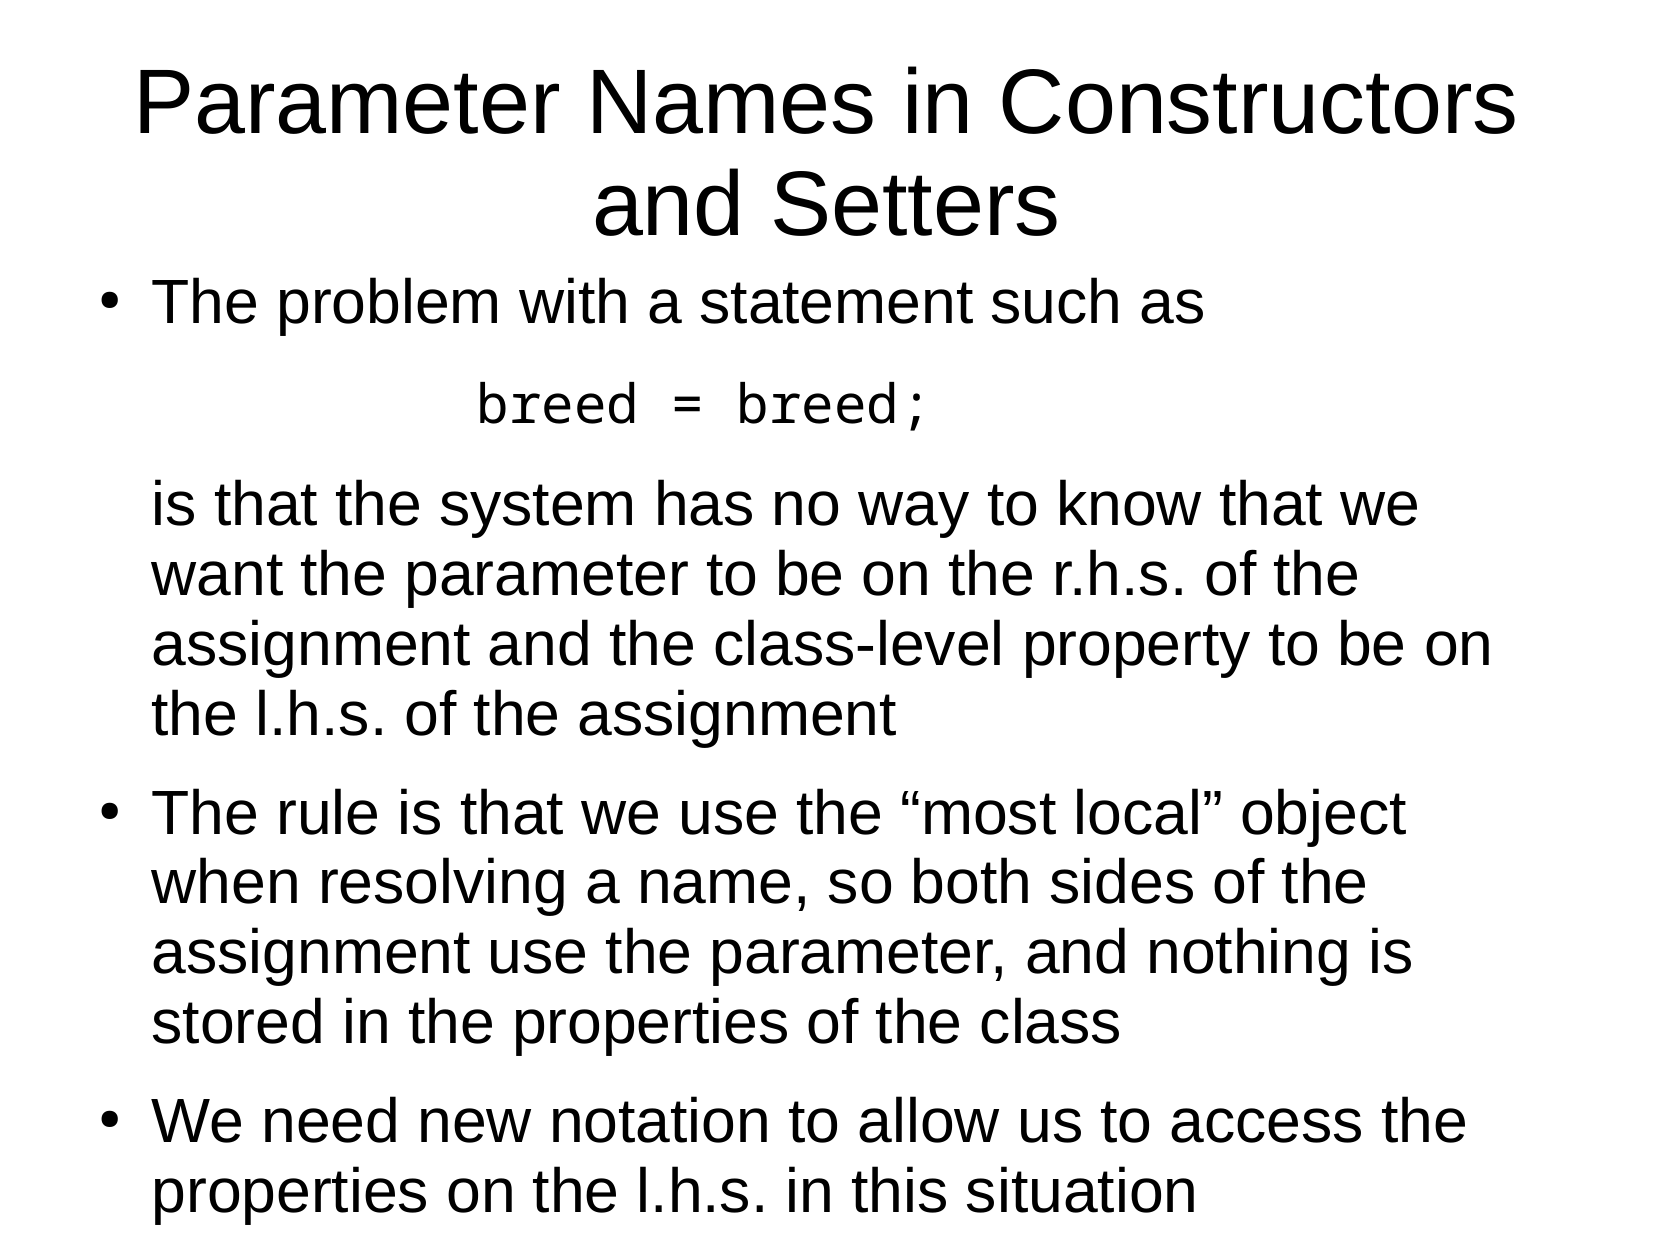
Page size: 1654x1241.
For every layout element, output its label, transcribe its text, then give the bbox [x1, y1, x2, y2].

title Parameter Names in Constructors and Setters [82, 49, 1571, 257]
list The problem with a statement such as breed = breed; is that the system has no way to know that we want the parameter to be on the r.h.s. of the assignment and the class-level property to be on the l.h.s. of the assignment The rule is that we use the “most local” object when resolving a name, so both sides of the assignment use the parameter, and nothing is stored in the properties of the class We need new notation to allow us to access the properties on the l.h.s. in this situation [80, 266, 1569, 1204]
